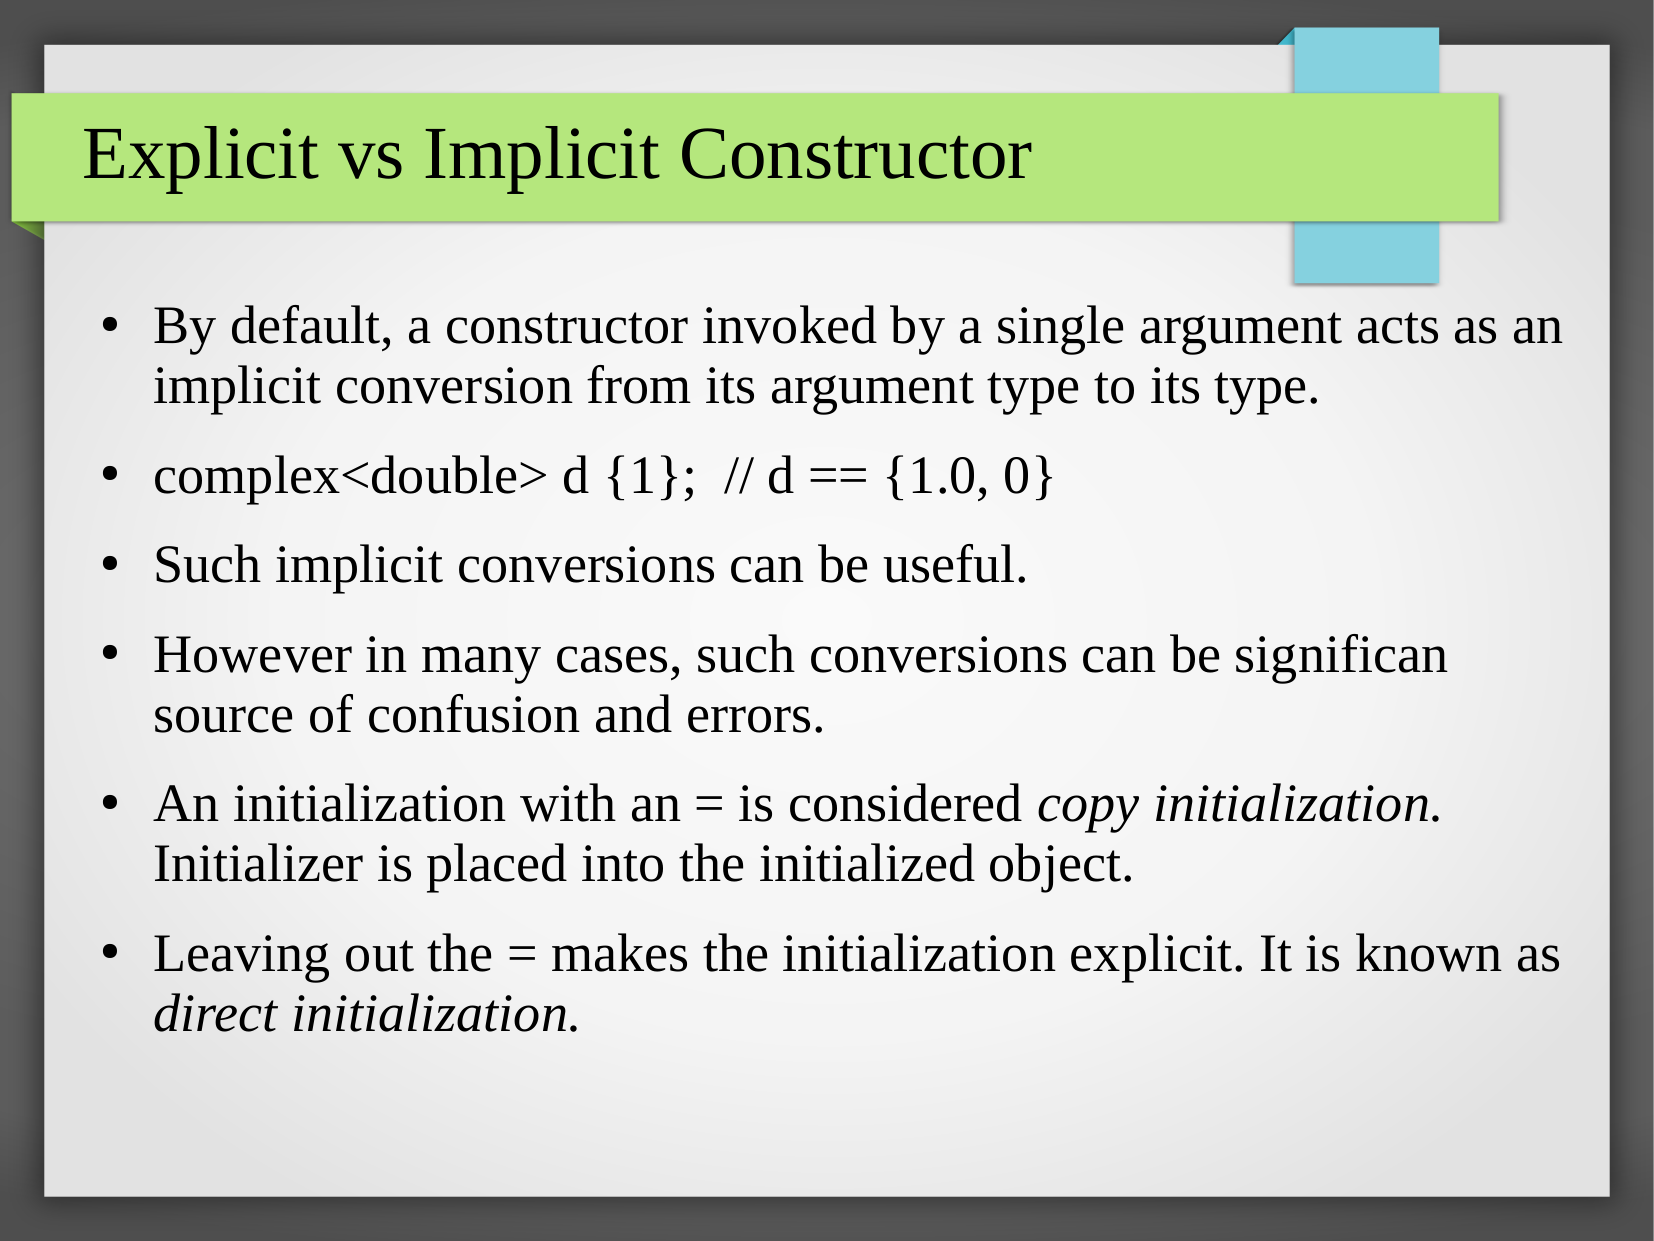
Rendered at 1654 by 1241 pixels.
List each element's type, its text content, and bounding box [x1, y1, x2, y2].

list By default, a constructor invoked by a single argument acts as an implicit conversion from its argument type to its type. complex<double> d {1}; // d == {1.0, 0} Such implicit conversions can be useful. However in many cases, such conversions can be significan source of confusion and errors. An initialization with an = is considered copy initialization. Initializer is placed into the initialized object. Leaving out the = makes the initialization explicit. It is known as direct initialization. [82, 295, 1571, 1015]
picture [0, 0, 1654, 1241]
title Explicit vs Implicit Constructor [82, 94, 1264, 213]
